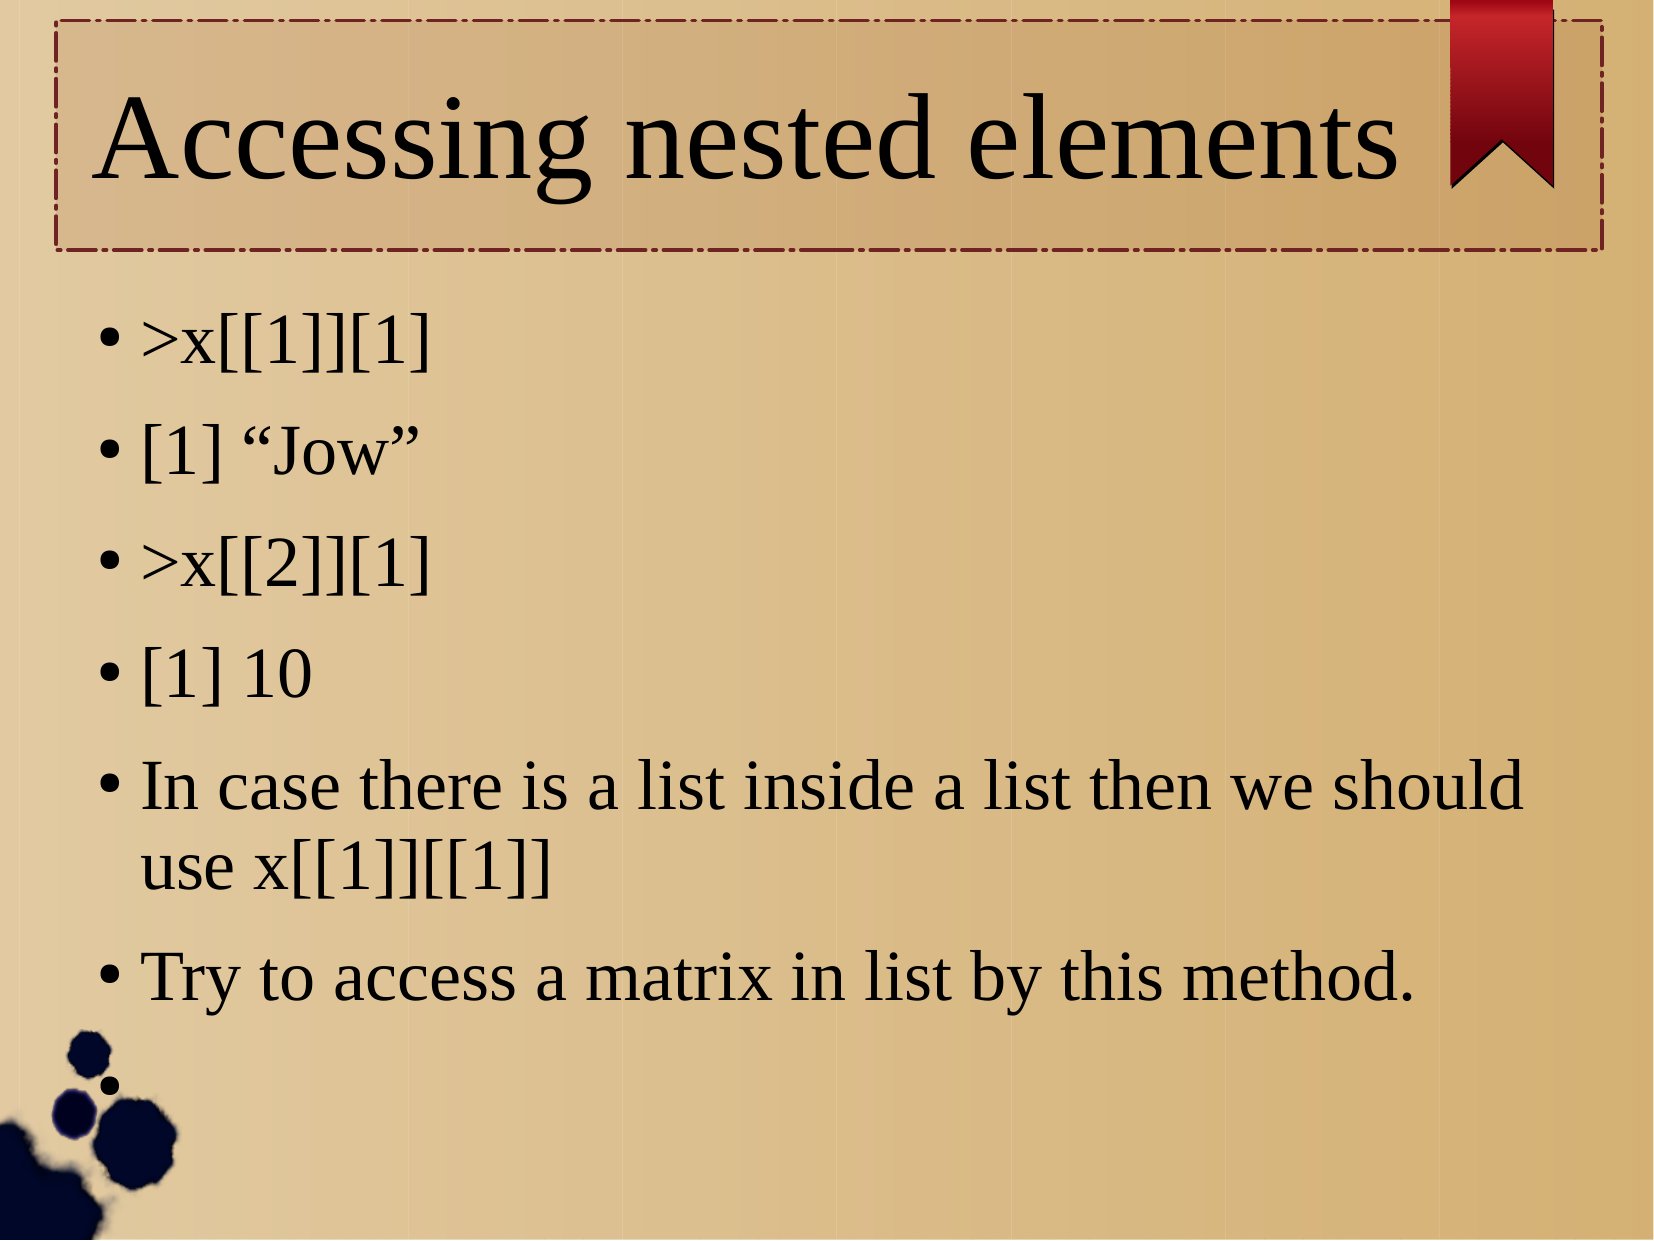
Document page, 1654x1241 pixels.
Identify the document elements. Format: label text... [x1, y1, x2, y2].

list >x[[1]][1] [1] “Jow” >x[[2]][1] [1] 10 In case there is a list inside a list then we should use x[[1]][[1]] Try to access a matrix in list by this method. [82, 299, 1571, 1019]
title Accessing nested elements [82, 47, 1412, 229]
